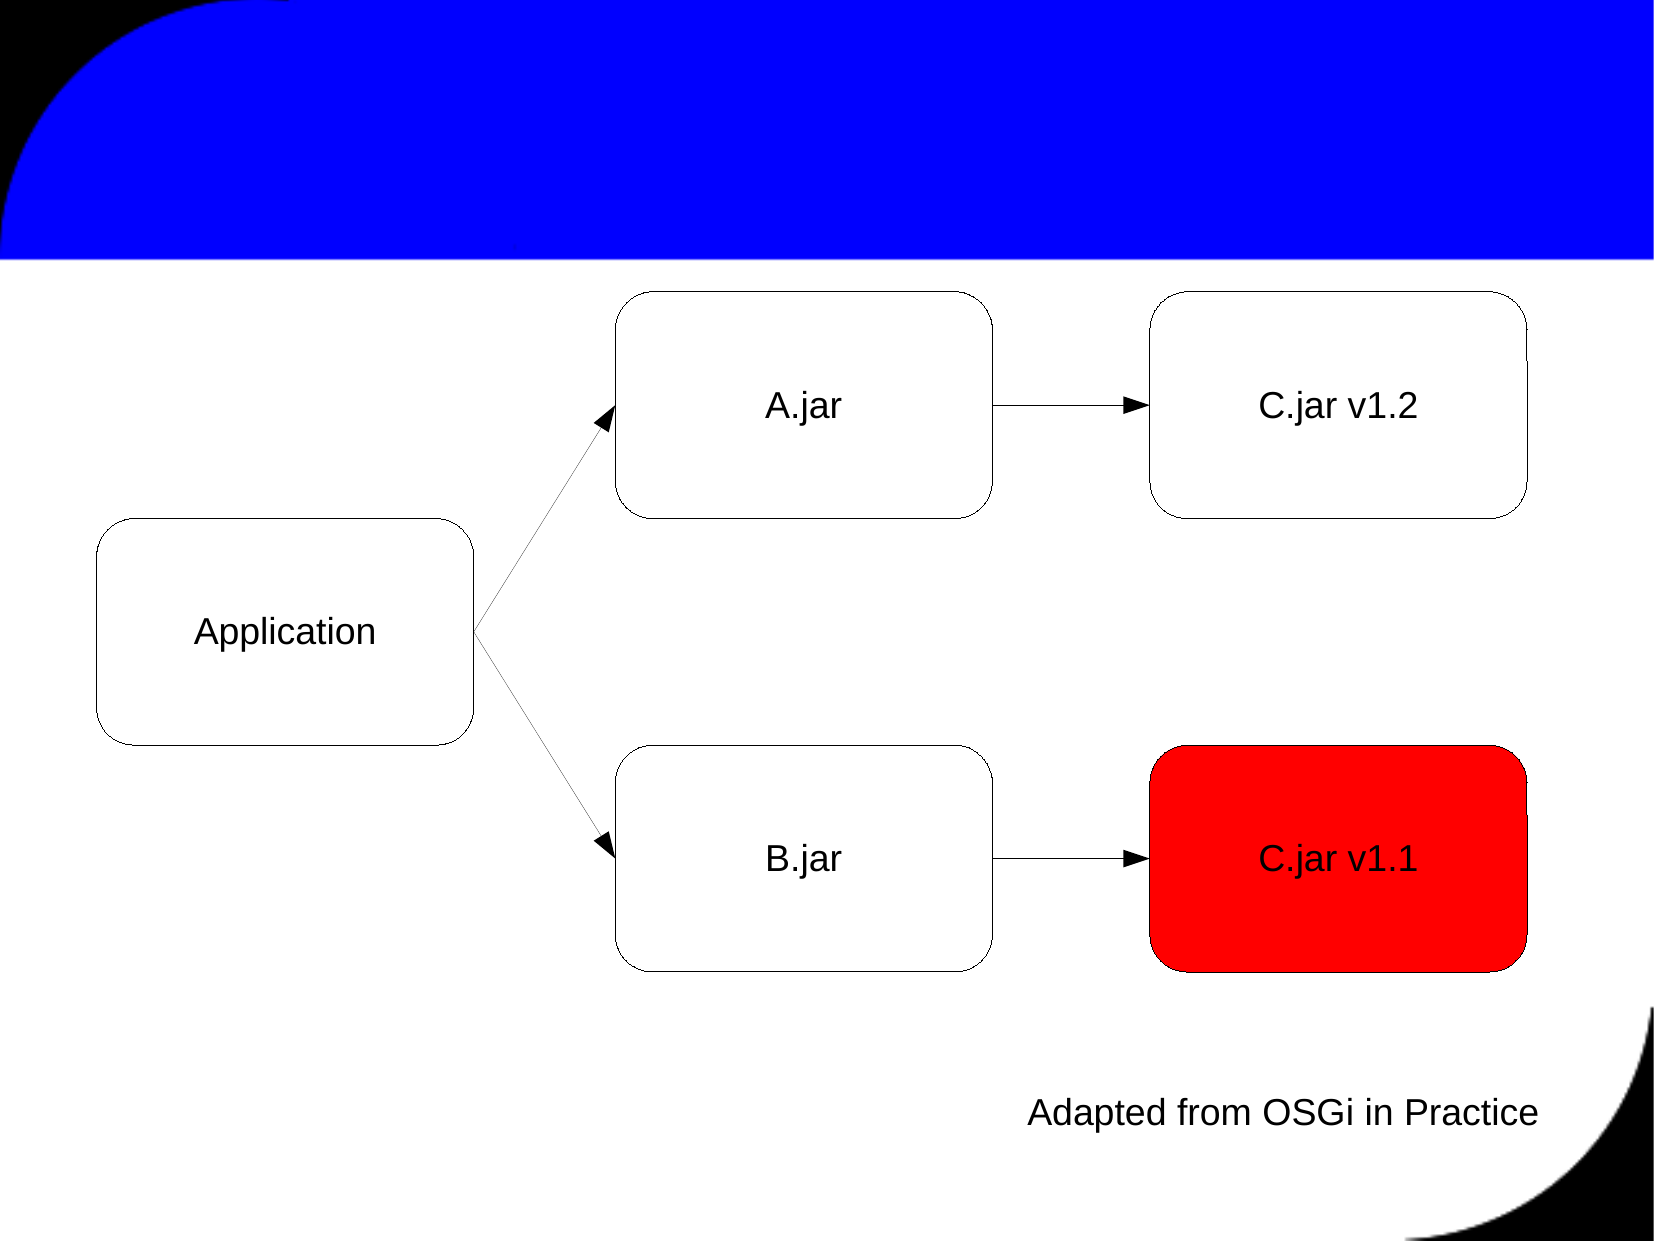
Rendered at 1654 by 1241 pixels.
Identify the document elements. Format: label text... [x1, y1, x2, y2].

text_box Adapted from OSGi in Practice [1012, 1084, 1576, 1208]
text_box C.jar v1.2 [1149, 291, 1528, 519]
text_box C.jar v1.1 [1149, 745, 1528, 973]
text_box Application [96, 518, 474, 746]
text_box A.jar [615, 291, 993, 519]
picture [0, 0, 1654, 1241]
text_box B.jar [615, 745, 993, 972]
